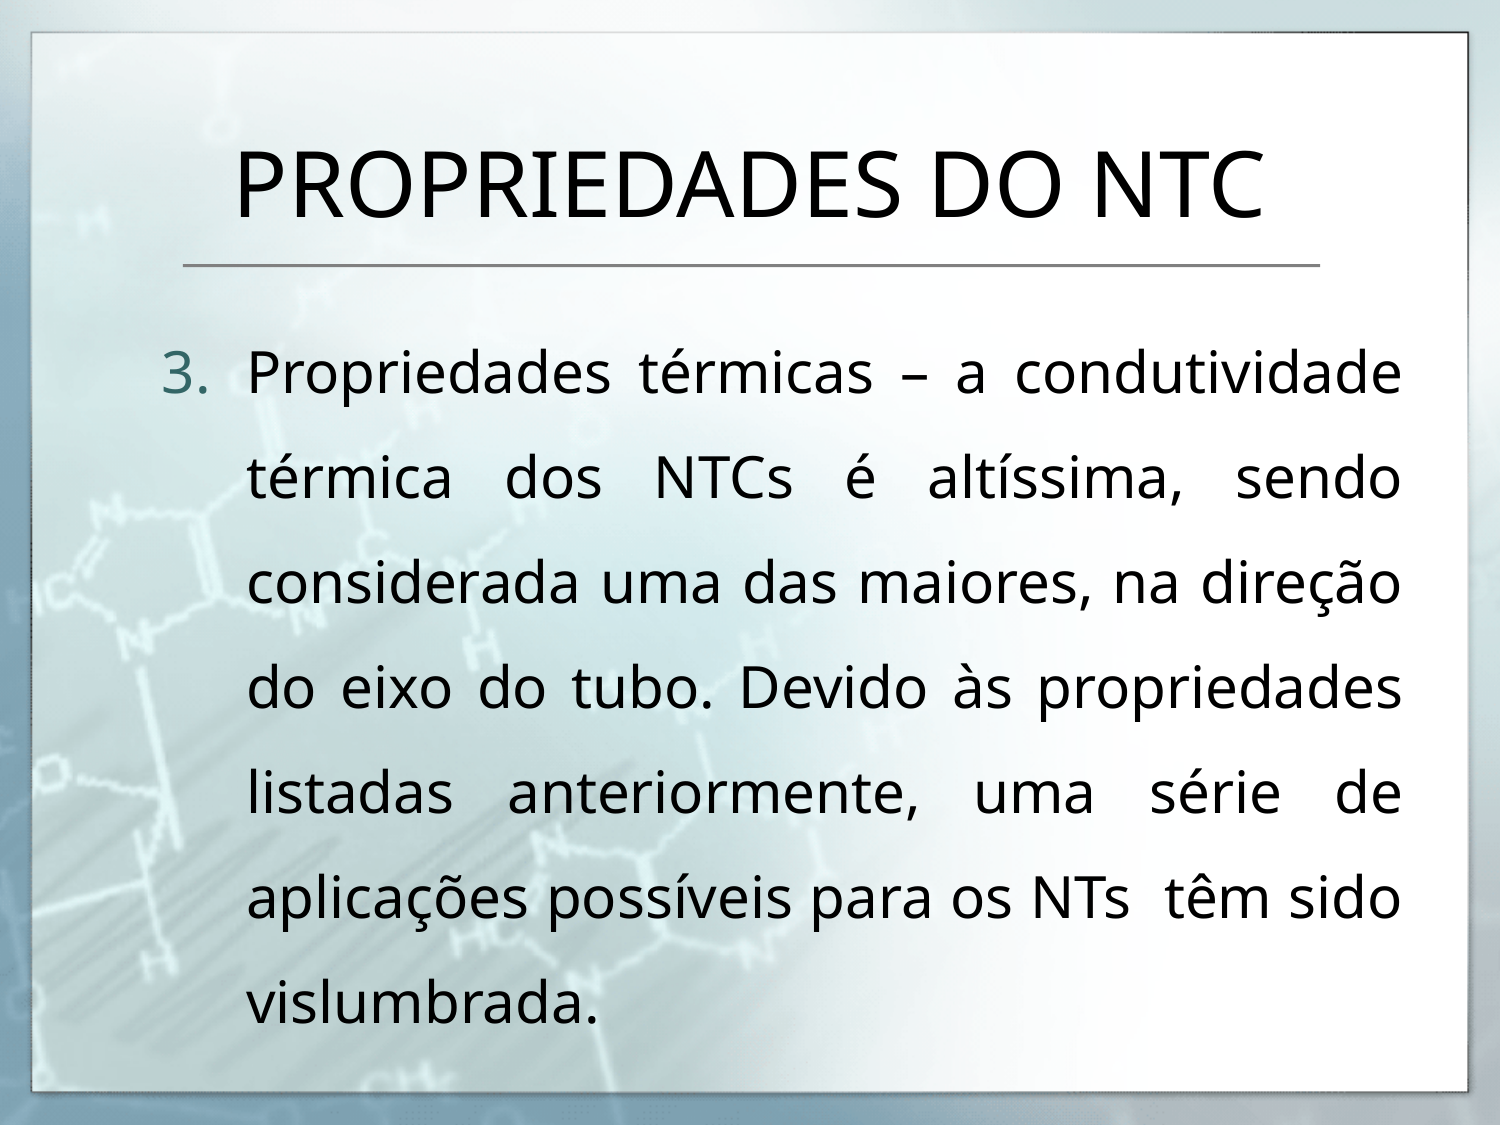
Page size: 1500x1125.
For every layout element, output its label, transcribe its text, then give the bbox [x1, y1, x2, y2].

text_box PROPRIEDADES DO NTC [62, 93, 1438, 269]
text_box Propriedades térmicas – a condutividade térmica dos NTCs é altíssima, sendo considerada uma das maiores, na direção do eixo do tubo. Devido às propriedades listadas anteriormente, uma série de aplicações possíveis para os NTs têm sido vislumbrada. [117, 292, 1418, 1043]
picture [0, 0, 1500, 1125]
